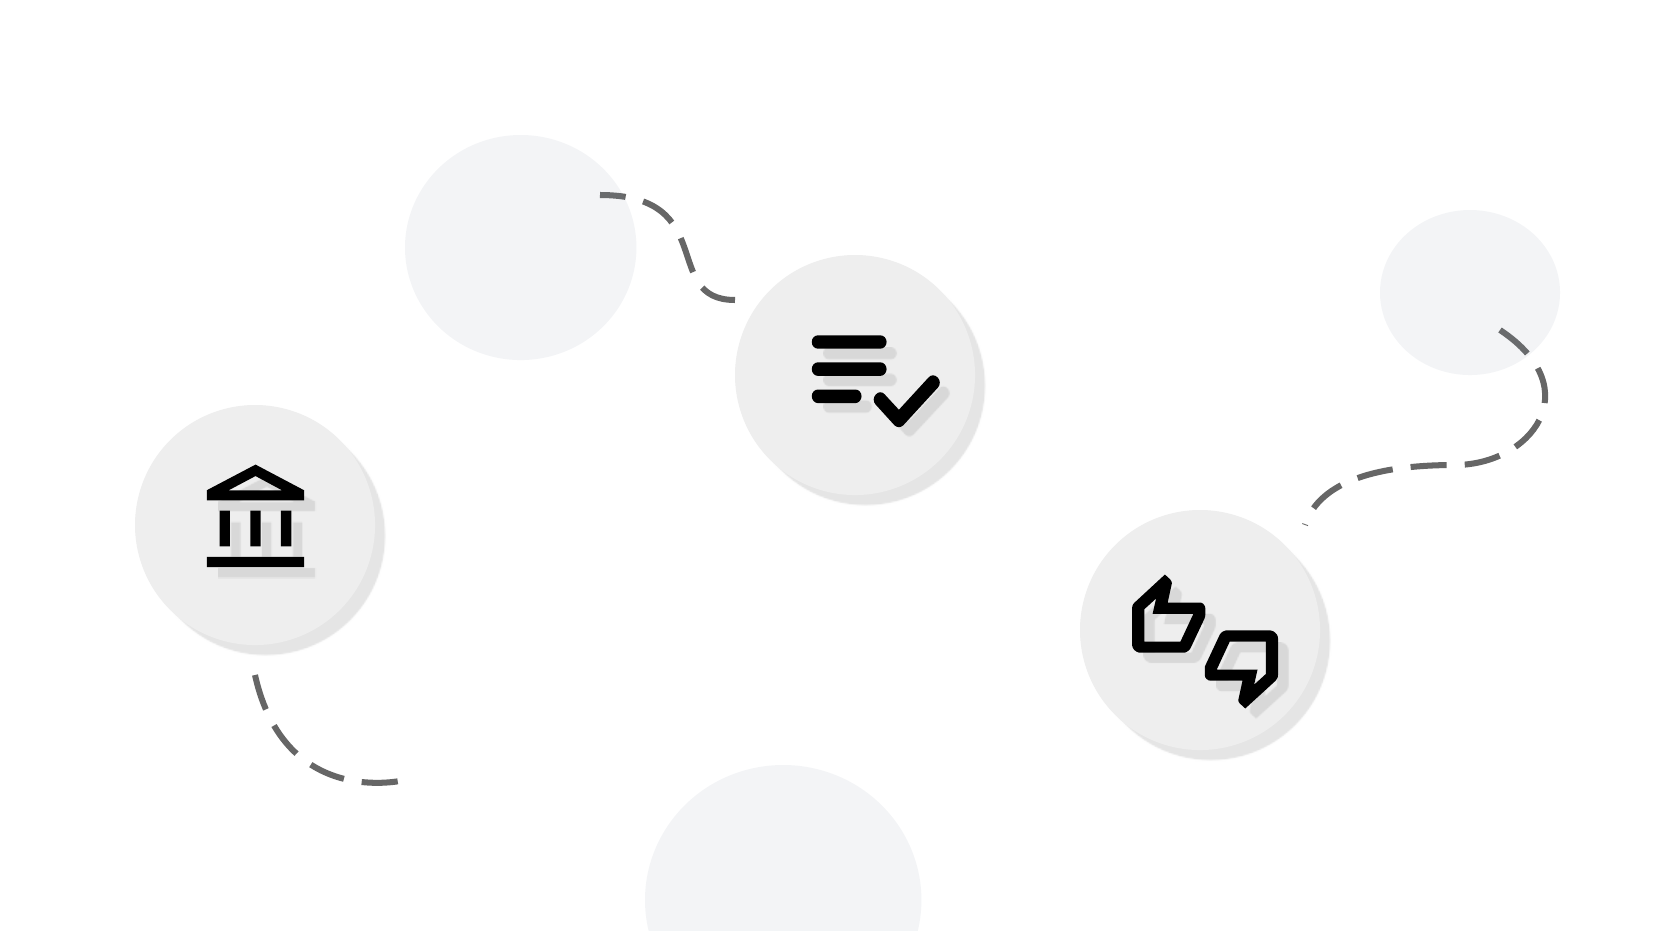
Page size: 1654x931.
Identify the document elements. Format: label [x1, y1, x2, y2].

text_box [250, 510, 261, 547]
text_box [811, 389, 862, 404]
text_box [1132, 574, 1206, 653]
text_box [1204, 630, 1279, 709]
text_box [280, 510, 292, 547]
text_box [873, 375, 940, 428]
text_box [811, 362, 887, 376]
text_box [206, 556, 305, 568]
text_box [206, 464, 305, 501]
text_box [811, 335, 887, 349]
text_box [219, 510, 230, 547]
